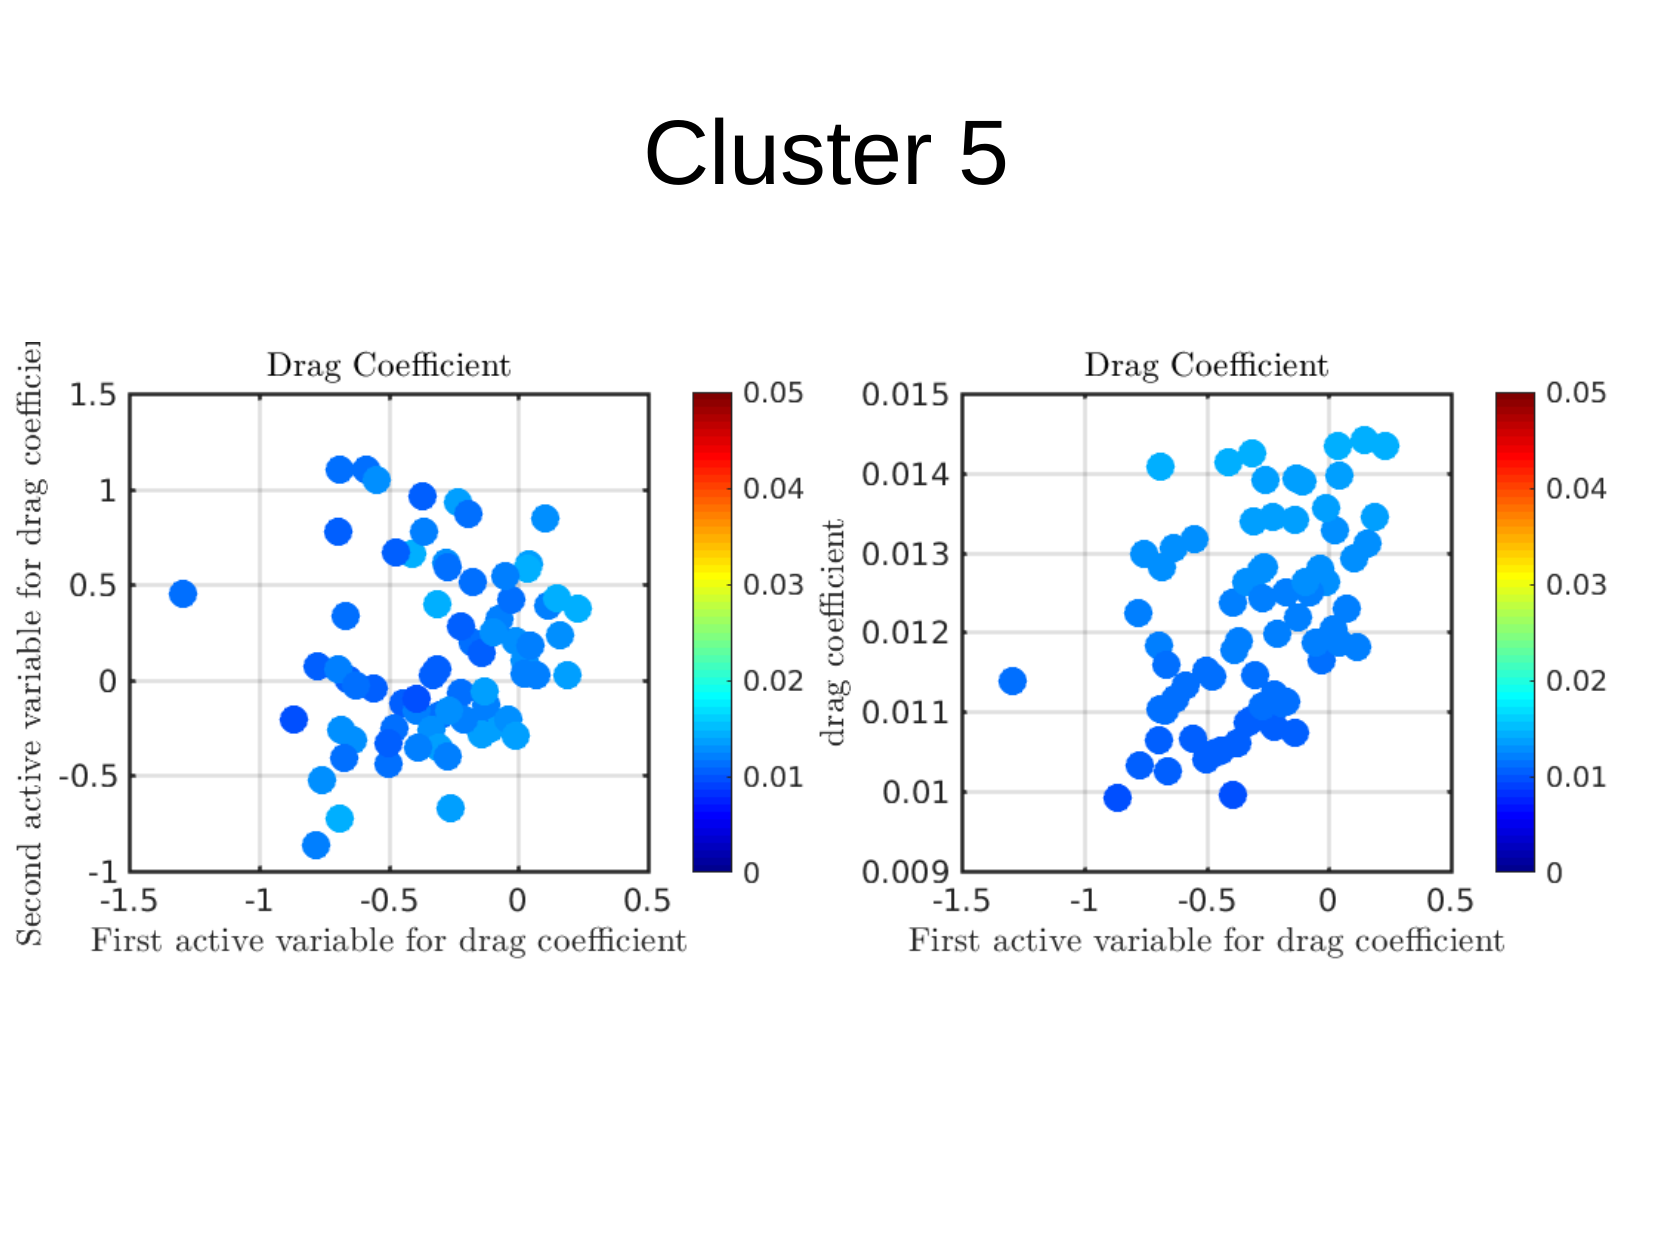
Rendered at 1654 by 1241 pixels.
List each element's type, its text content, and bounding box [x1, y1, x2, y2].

picture [11, 342, 1642, 963]
title Cluster 5 [82, 49, 1571, 257]
